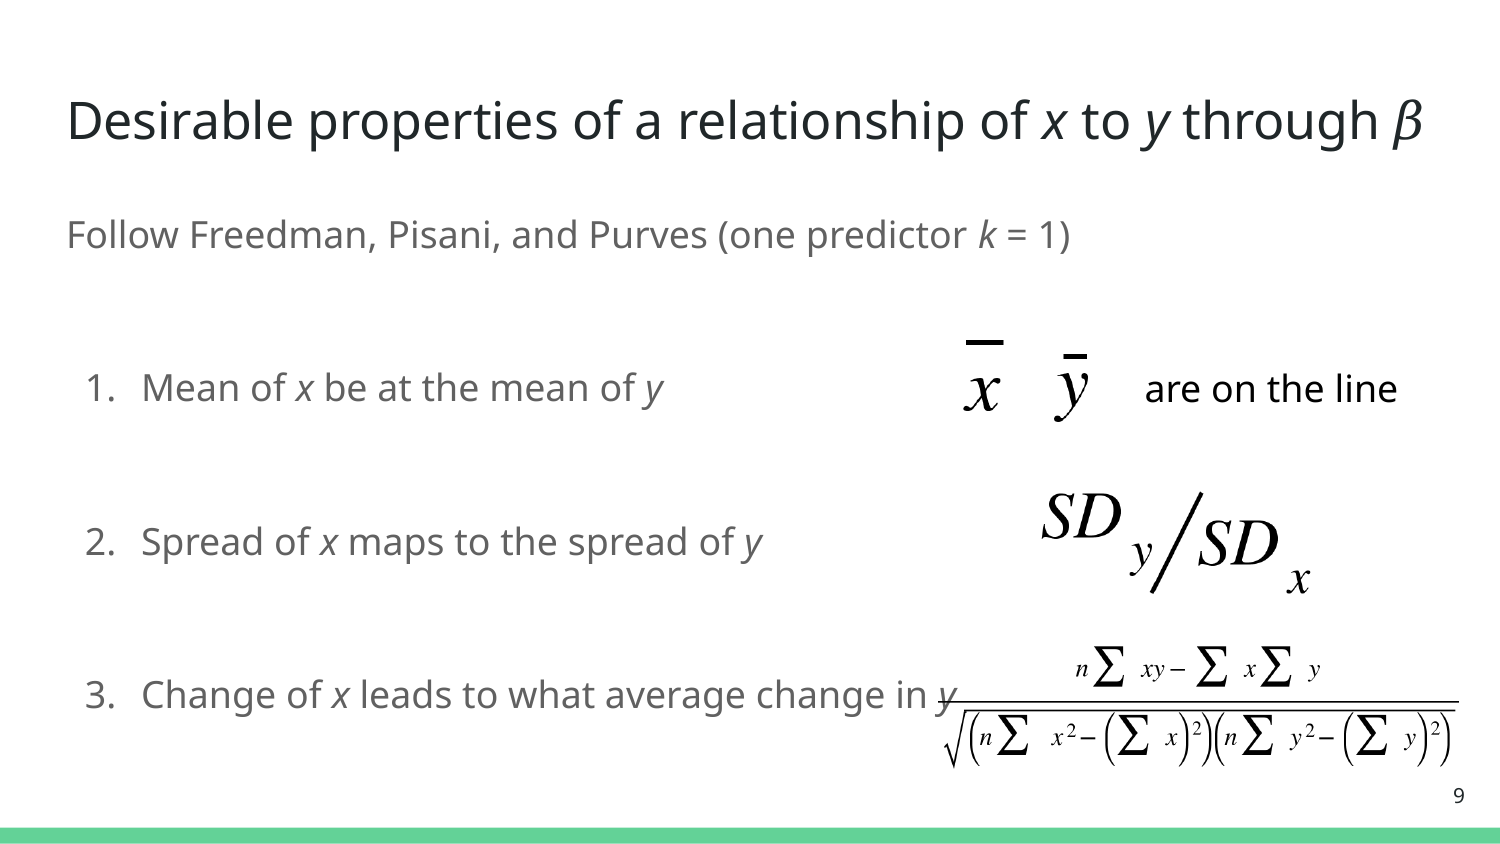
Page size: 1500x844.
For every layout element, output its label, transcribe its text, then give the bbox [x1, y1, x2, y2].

picture [963, 340, 1004, 411]
picture [1040, 491, 1329, 594]
text_box are on the line [1129, 350, 1437, 426]
title Desirable properties of a relationship of x to y through 𝛽 [51, 72, 1449, 167]
slide_number <number> [1389, 764, 1480, 830]
list Follow Freedman, Pisani, and Purves (one predictor k = 1) Mean of x be at the mean of y Spread of x maps to the spread of y Change of x leads to what average change in y [51, 189, 1449, 750]
picture [935, 646, 1462, 769]
picture [1054, 354, 1094, 422]
